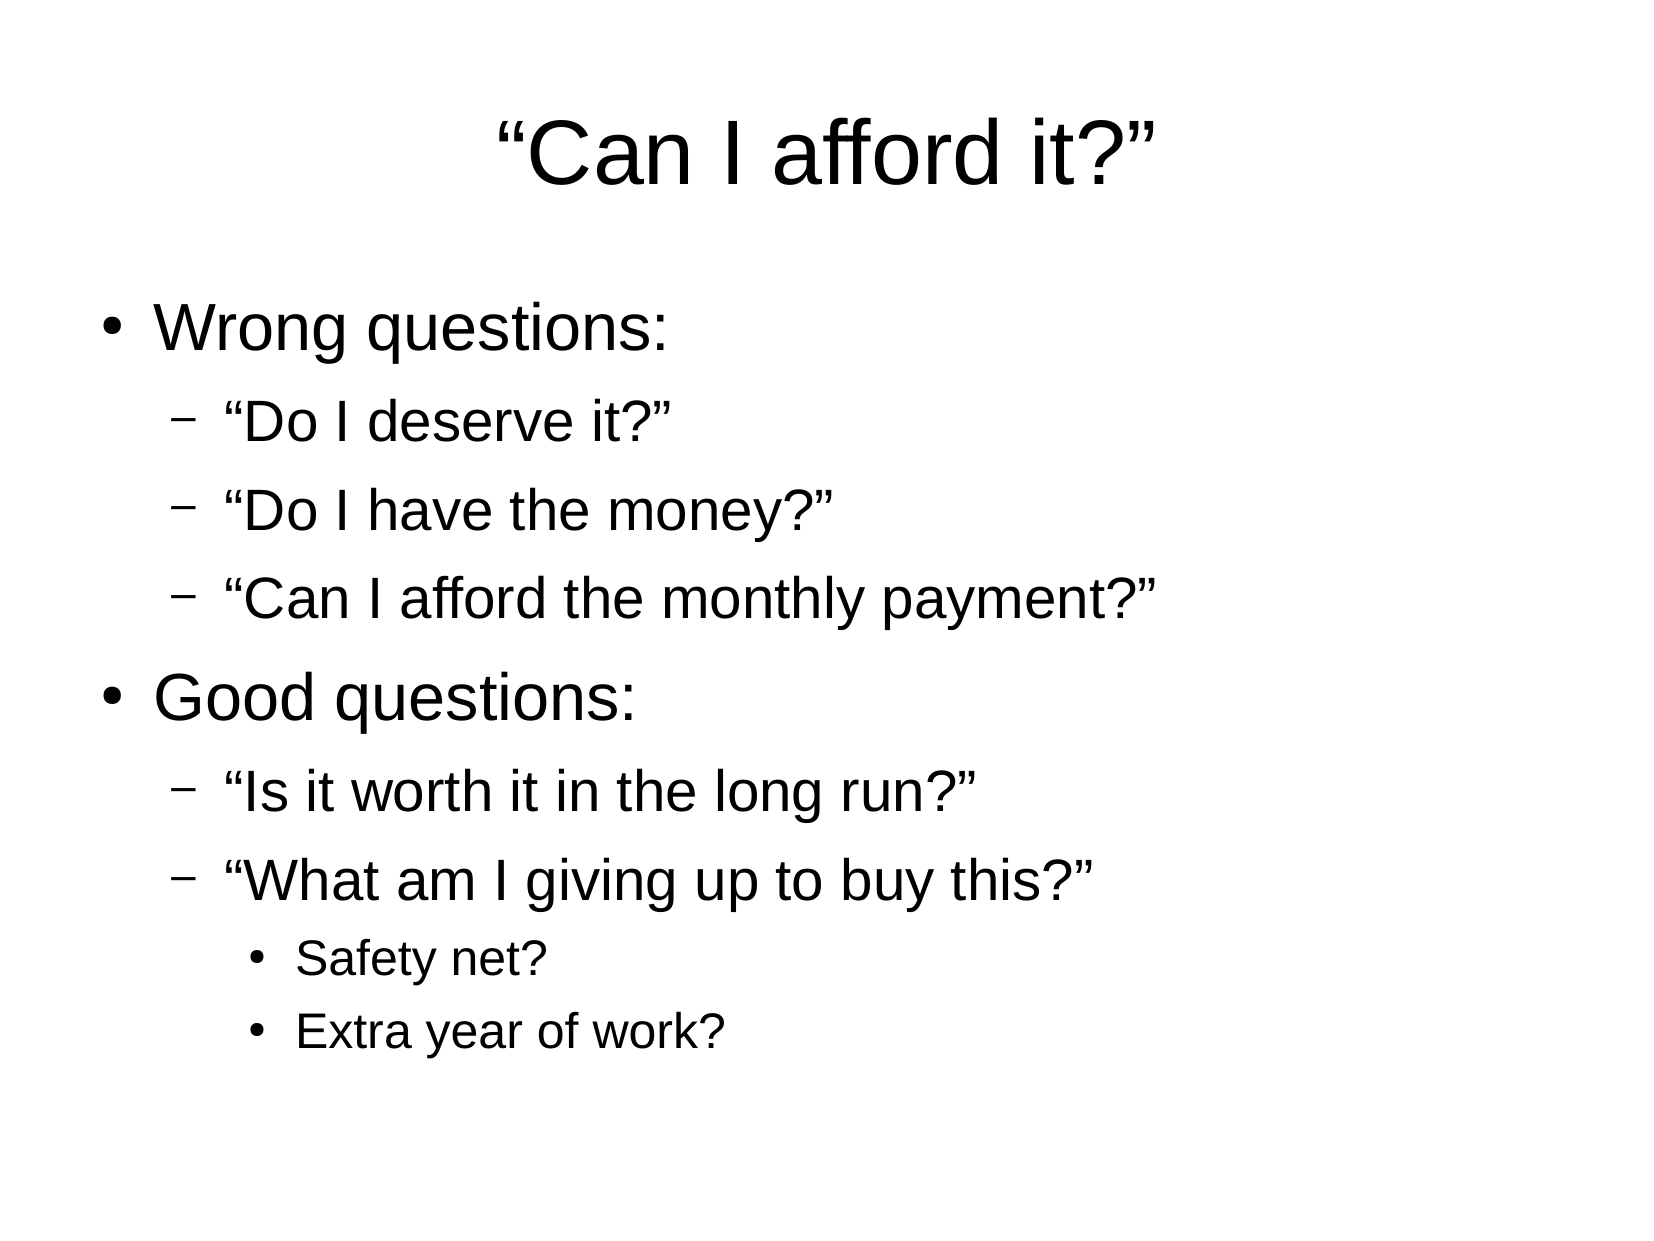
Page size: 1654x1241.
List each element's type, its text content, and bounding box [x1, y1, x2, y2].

list Wrong questions: “Do I deserve it?” “Do I have the money?” “Can I afford the monthly payment?” Good questions: “Is it worth it in the long run?” “What am I giving up to buy this?” Safety net? Extra year of work? [82, 290, 1571, 1144]
title “Can I afford it?” [82, 49, 1571, 257]
